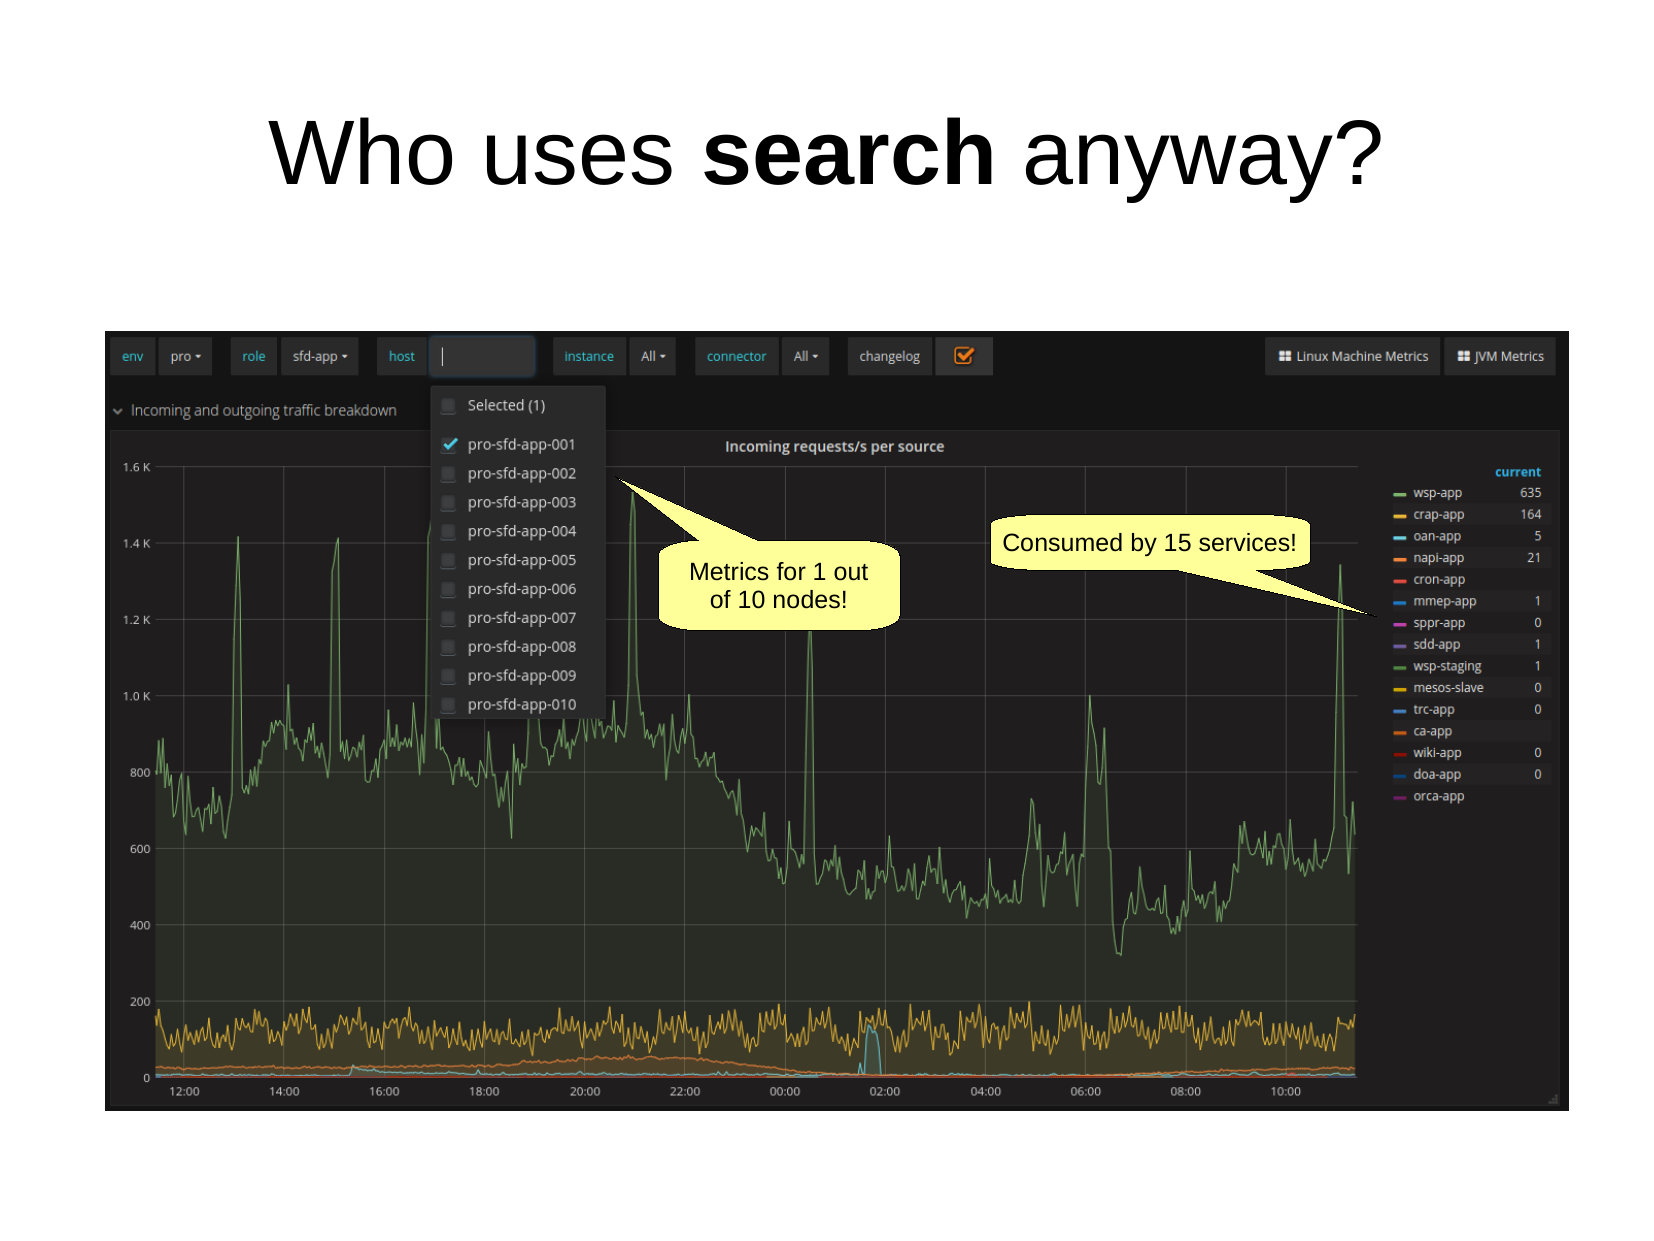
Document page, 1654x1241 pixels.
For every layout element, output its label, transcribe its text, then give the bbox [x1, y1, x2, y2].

picture [105, 331, 1569, 1111]
title Who uses search anyway? [82, 49, 1571, 257]
text_box Metrics for 1 out of 10 nodes! [615, 476, 901, 631]
text_box Consumed by 15 services! [990, 514, 1377, 617]
